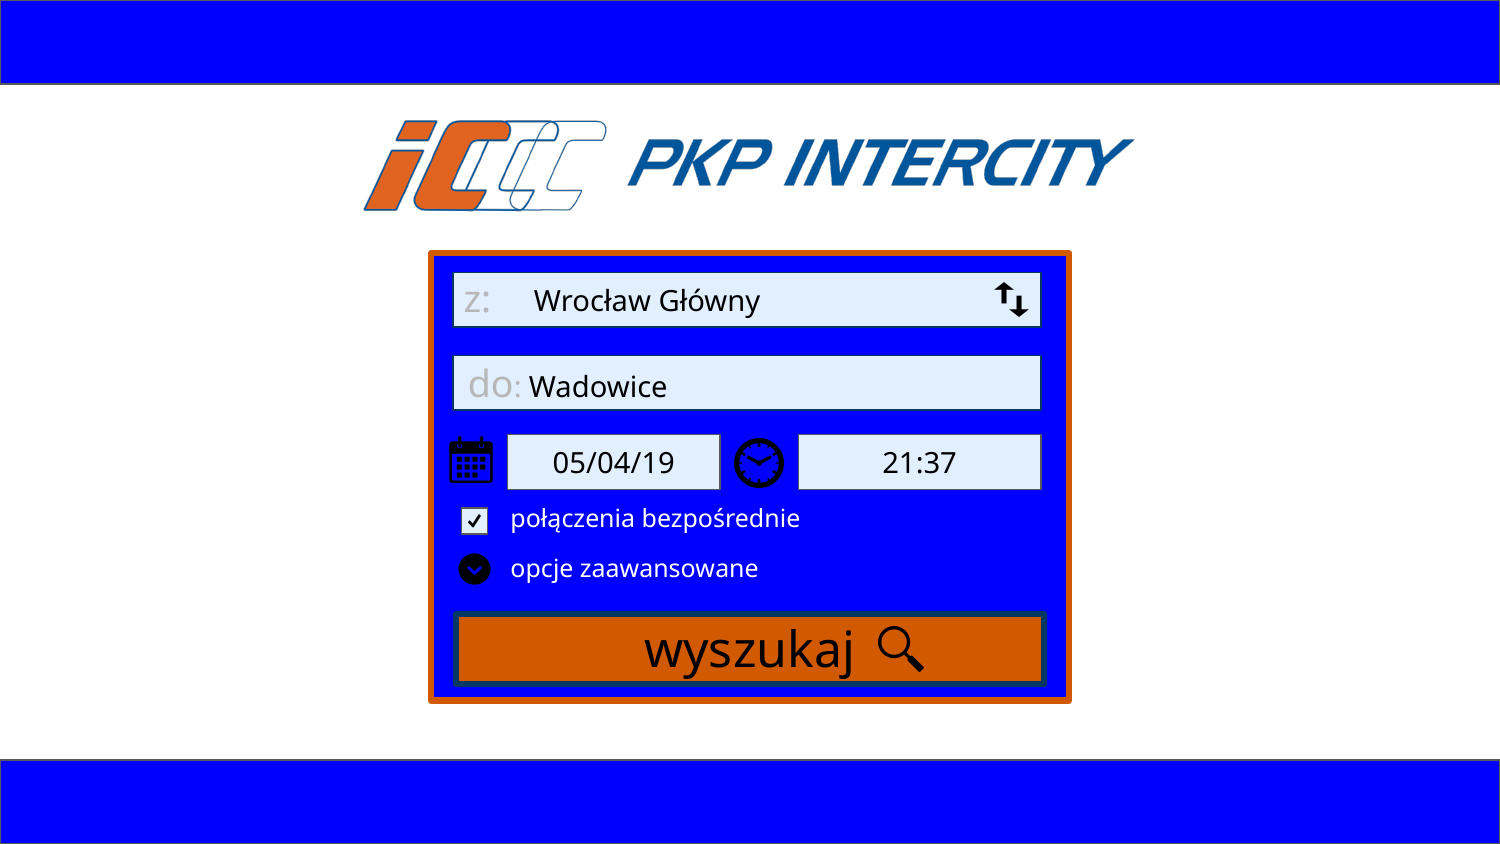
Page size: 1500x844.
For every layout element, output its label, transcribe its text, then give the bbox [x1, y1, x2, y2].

picture [336, 99, 1158, 228]
text_box do: Wadowice [453, 355, 1041, 410]
picture [457, 552, 492, 587]
text_box z: [440, 259, 586, 344]
text_box 21:37 [798, 434, 1041, 490]
text_box połączenia bezpośrednie [495, 502, 958, 549]
text_box Wrocław Główny [586, 272, 1041, 328]
picture [466, 512, 483, 530]
picture [878, 626, 924, 672]
text_box opcje zaawansowane [495, 552, 970, 592]
text_box [0, 0, 1500, 84]
text_box [431, 253, 1069, 701]
text_box [0, 759, 1500, 844]
picture [734, 438, 784, 488]
picture [994, 282, 1029, 318]
text_box 05/04/19 [507, 434, 721, 490]
picture [446, 434, 496, 490]
text_box wyszukaj [455, 614, 1044, 684]
